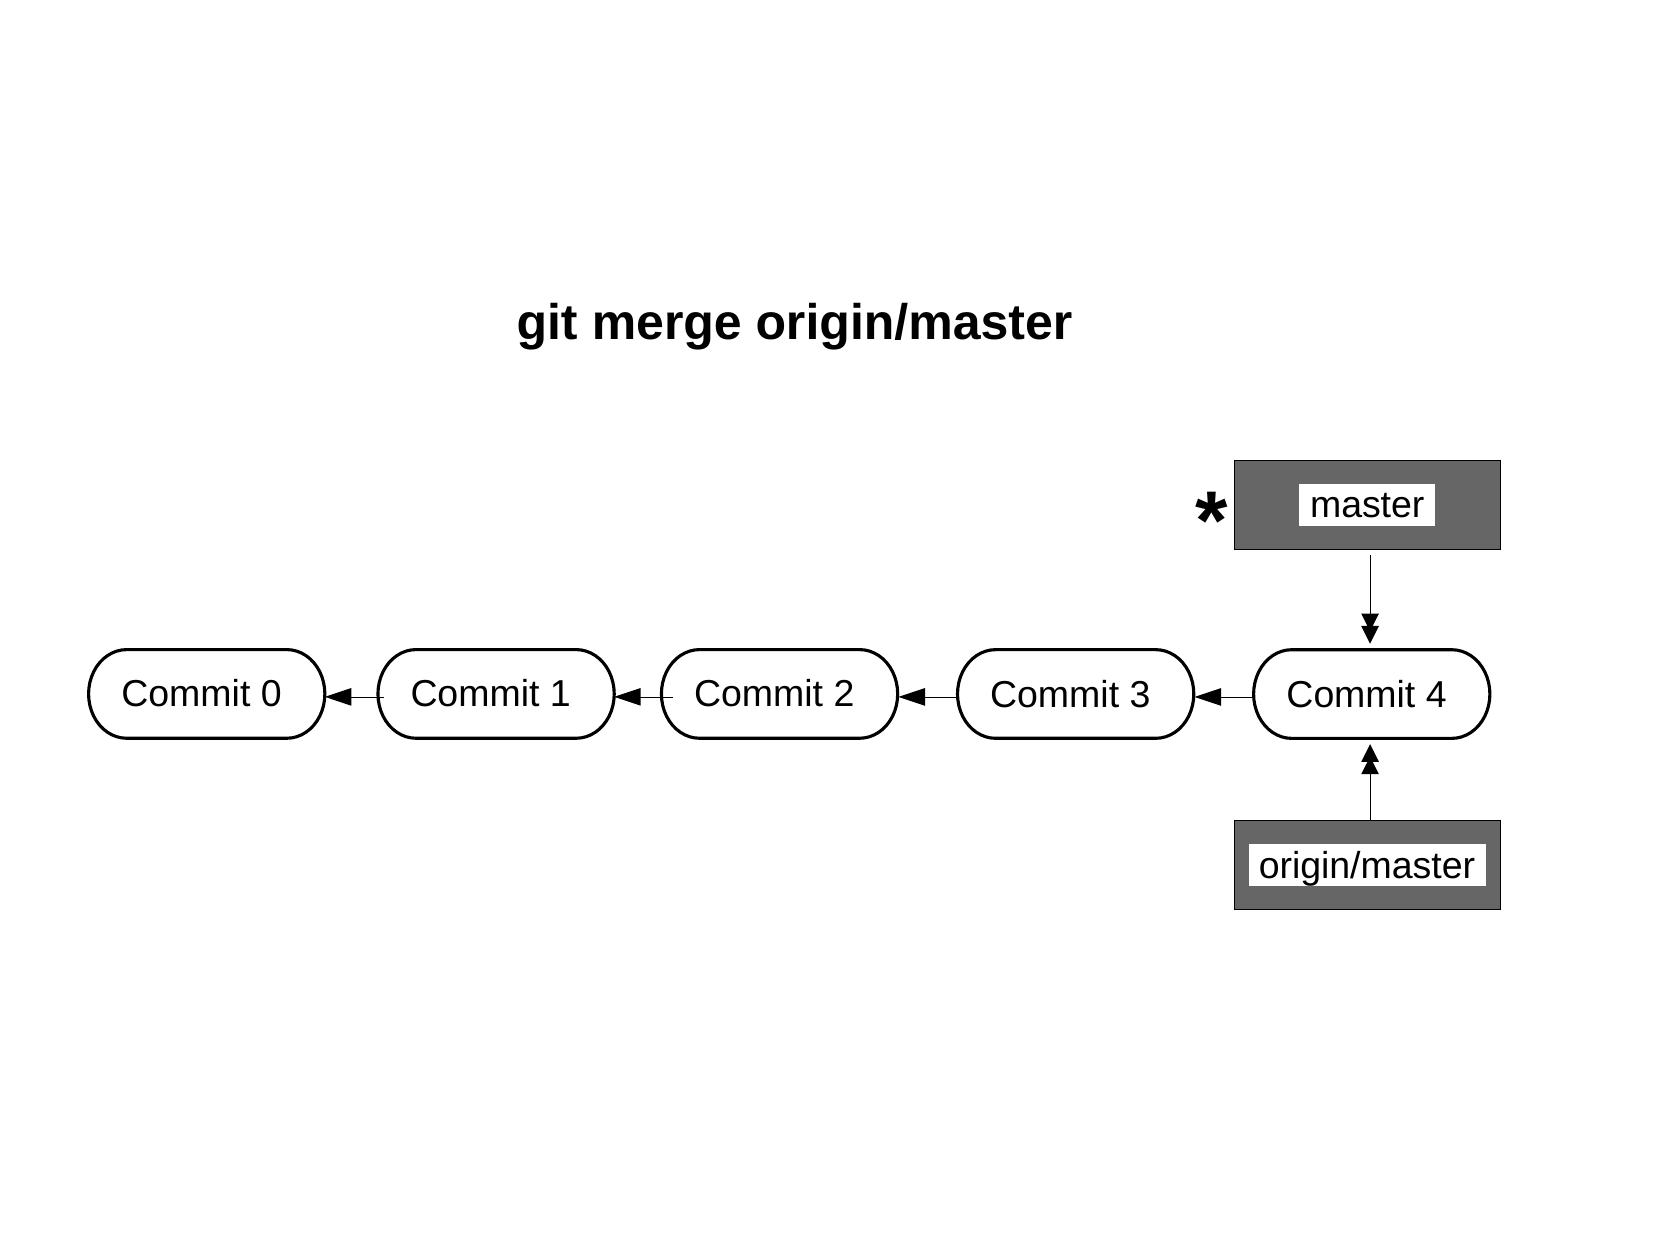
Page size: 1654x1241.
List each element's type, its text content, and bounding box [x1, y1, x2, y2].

text_box git merge origin/master [501, 287, 1329, 414]
text_box Commit 4 [1253, 649, 1490, 739]
text_box Commit 3 [957, 649, 1194, 739]
text_box Commit 2 [661, 649, 898, 739]
text_box origin/master [1234, 820, 1501, 910]
text_box * [1181, 466, 1241, 575]
text_box Commit 1 [377, 649, 615, 739]
text_box Commit 0 [88, 649, 325, 739]
text_box master [1234, 460, 1501, 550]
